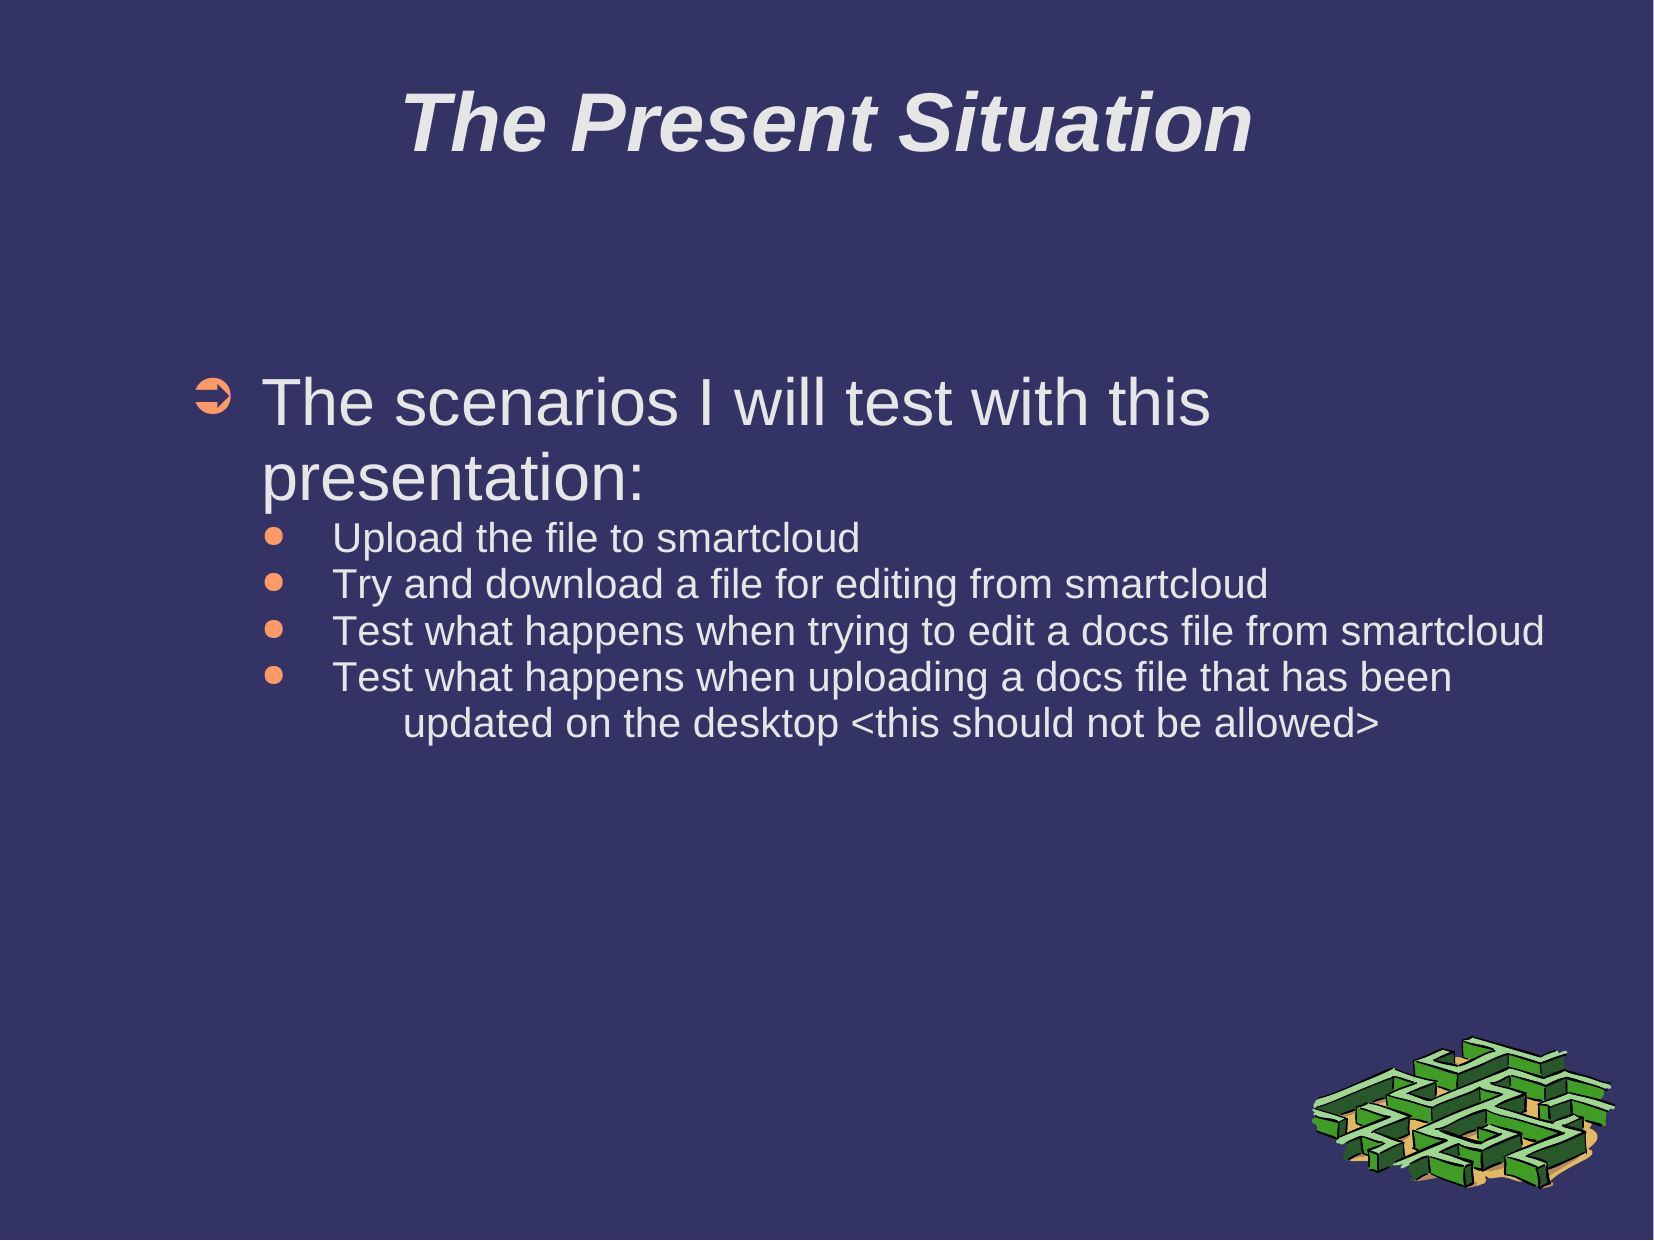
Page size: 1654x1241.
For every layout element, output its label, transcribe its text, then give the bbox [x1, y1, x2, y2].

title The Present Situation [121, 19, 1534, 227]
list The scenarios I will test with this presentation: Upload the file to smartcloud Try and download a file for editing from smartcloud Test what happens when trying to edit a docs file from smartcloud Test what happens when uploading a docs file that has been updated on the desktop <this should not be allowed> [178, 364, 1570, 1147]
